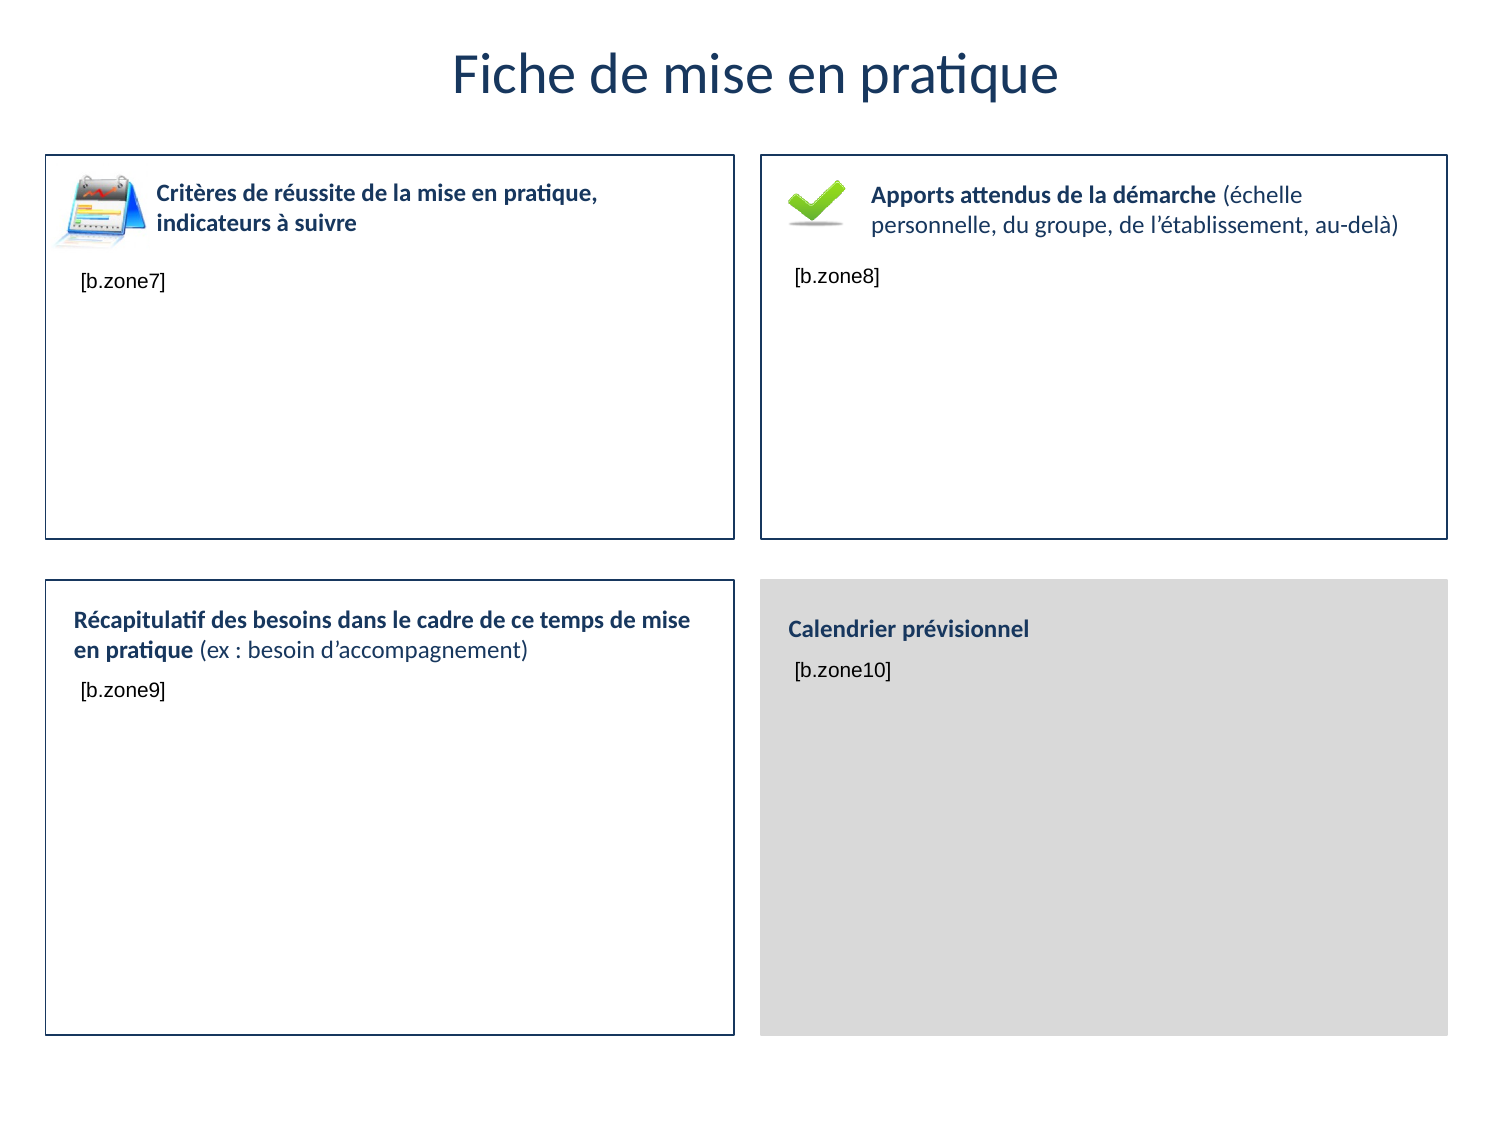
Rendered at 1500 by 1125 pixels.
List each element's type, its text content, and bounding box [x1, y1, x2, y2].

text_box [b.zone7] [65, 259, 709, 300]
text_box [760, 155, 1447, 539]
text_box [45, 579, 734, 1036]
text_box [760, 579, 1447, 1036]
text_box [b.zone10] [779, 649, 1430, 690]
text_box [b.zone9] [65, 668, 721, 709]
text_box [b.zone8] [779, 255, 1430, 296]
text_box [45, 155, 734, 539]
title Fiche de mise en pratique [53, 19, 1459, 121]
text_box Calendrier prévisionnel [773, 591, 1317, 663]
picture [50, 163, 150, 253]
picture [786, 172, 846, 232]
